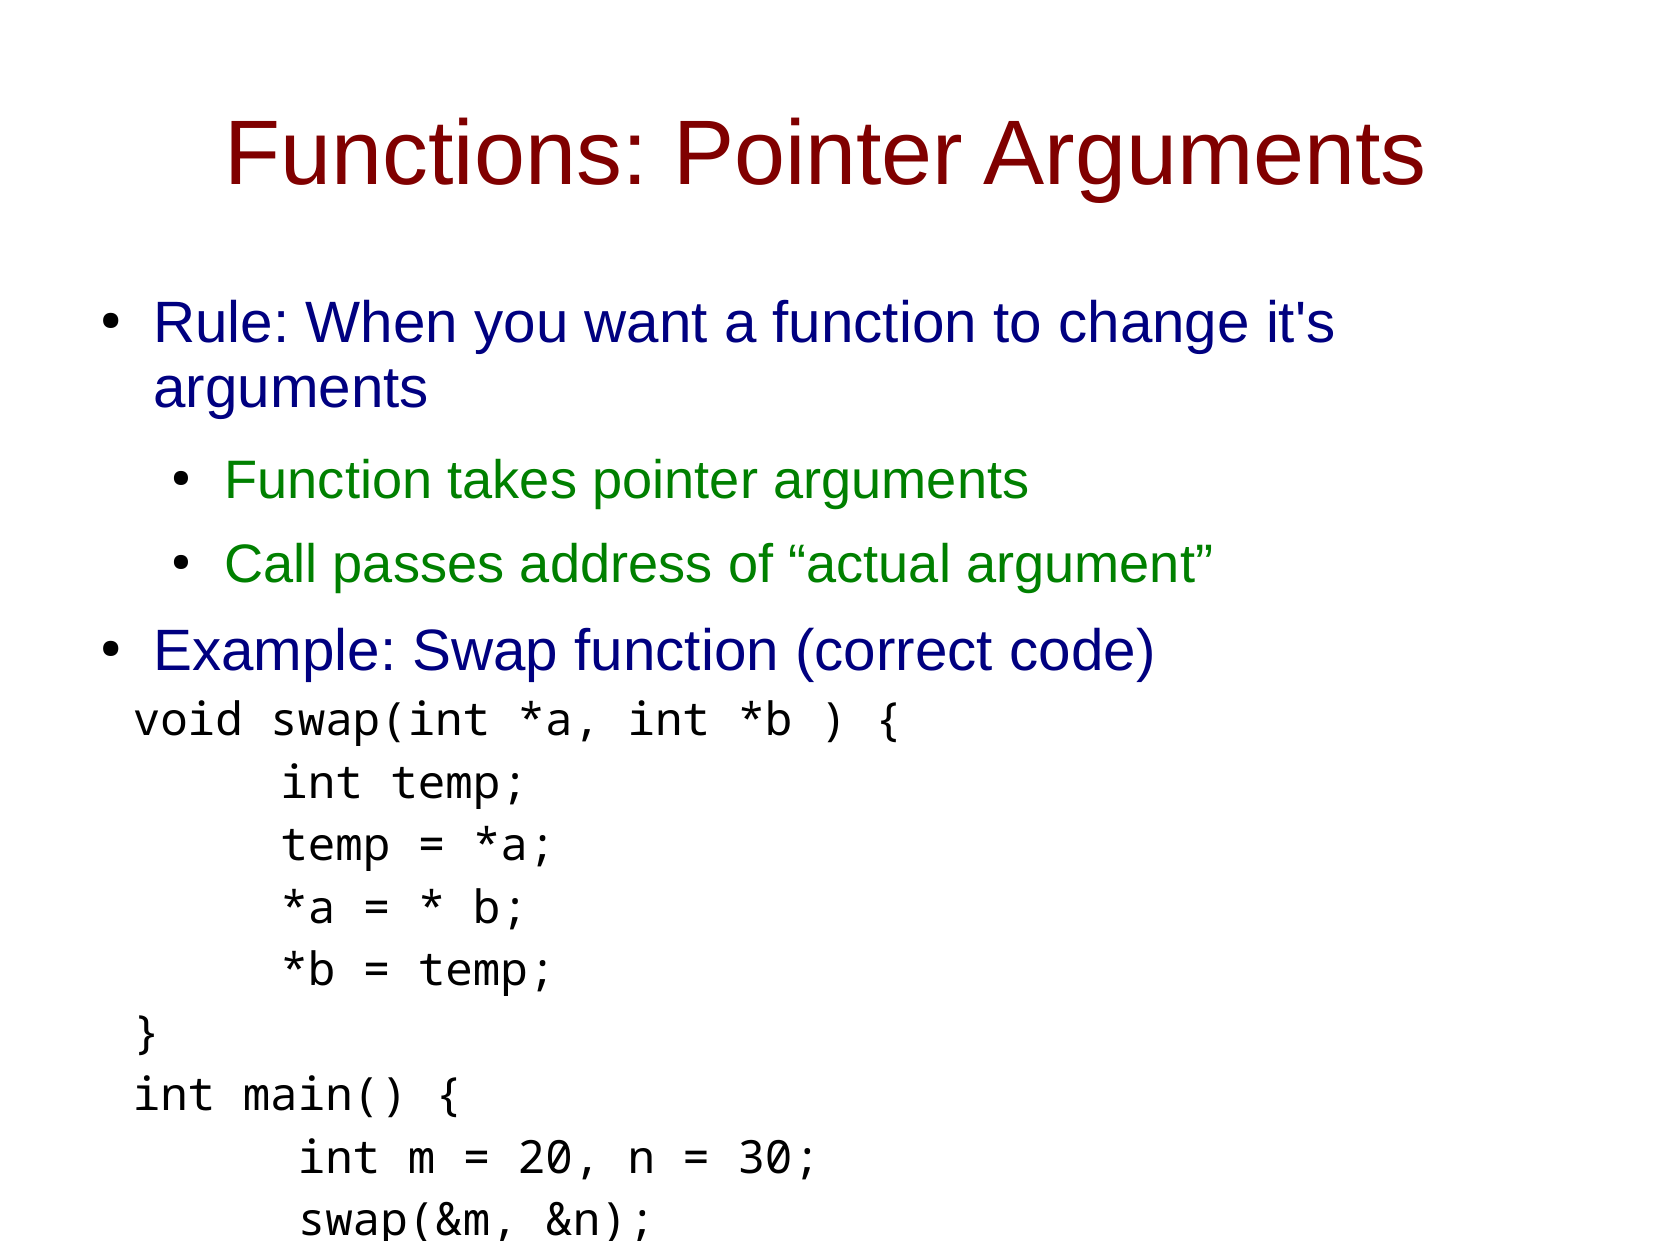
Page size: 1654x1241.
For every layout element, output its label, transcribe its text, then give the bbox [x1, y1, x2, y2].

title Functions: Pointer Arguments [82, 49, 1571, 257]
text_box void swap(int *a, int *b ) { int temp; temp = *a; *a = * b; *b = temp; } int main() { int m = 20, n = 30; swap(&m, &n); } [118, 679, 1426, 1227]
list Rule: When you want a function to change it's arguments Function takes pointer arguments Call passes address of “actual argument” Example: Swap function (correct code) [82, 290, 1571, 1109]
